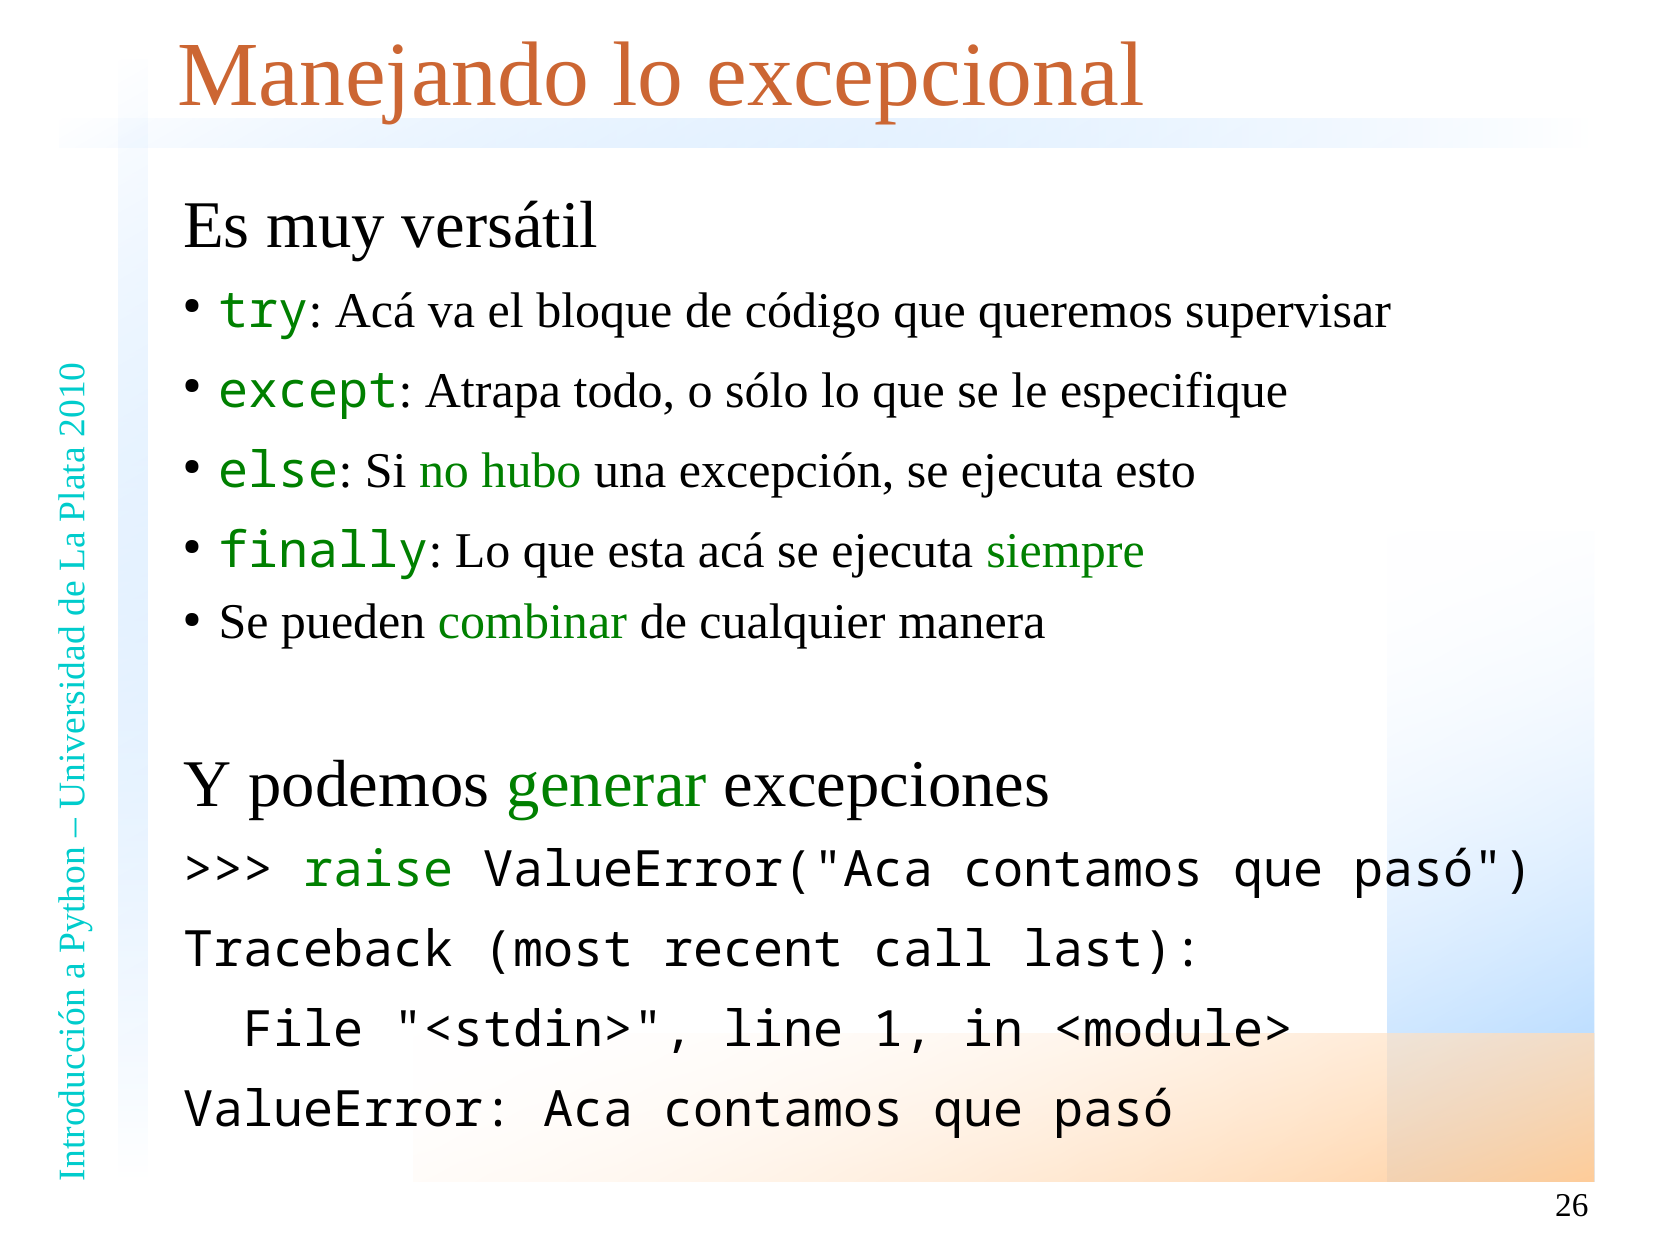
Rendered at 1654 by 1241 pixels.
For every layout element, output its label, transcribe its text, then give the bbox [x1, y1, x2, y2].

text_box Es muy versátil try: Acá va el bloque de código que queremos supervisar except: Atrapa todo, o sólo lo que se le especifique else: Si no hubo una excepción, se ejecuta esto finally: Lo que esta acá se ejecuta siempre Se pueden combinar de cualquier manera Y podemos generar excepciones >>> raise ValueError("Aca contamos que pasó") Traceback (most recent call last): File "<stdin>", line 1, in <module> ValueError: Aca contamos que pasó [147, 147, 1595, 1182]
title Manejando lo excepcional [177, 0, 1595, 147]
